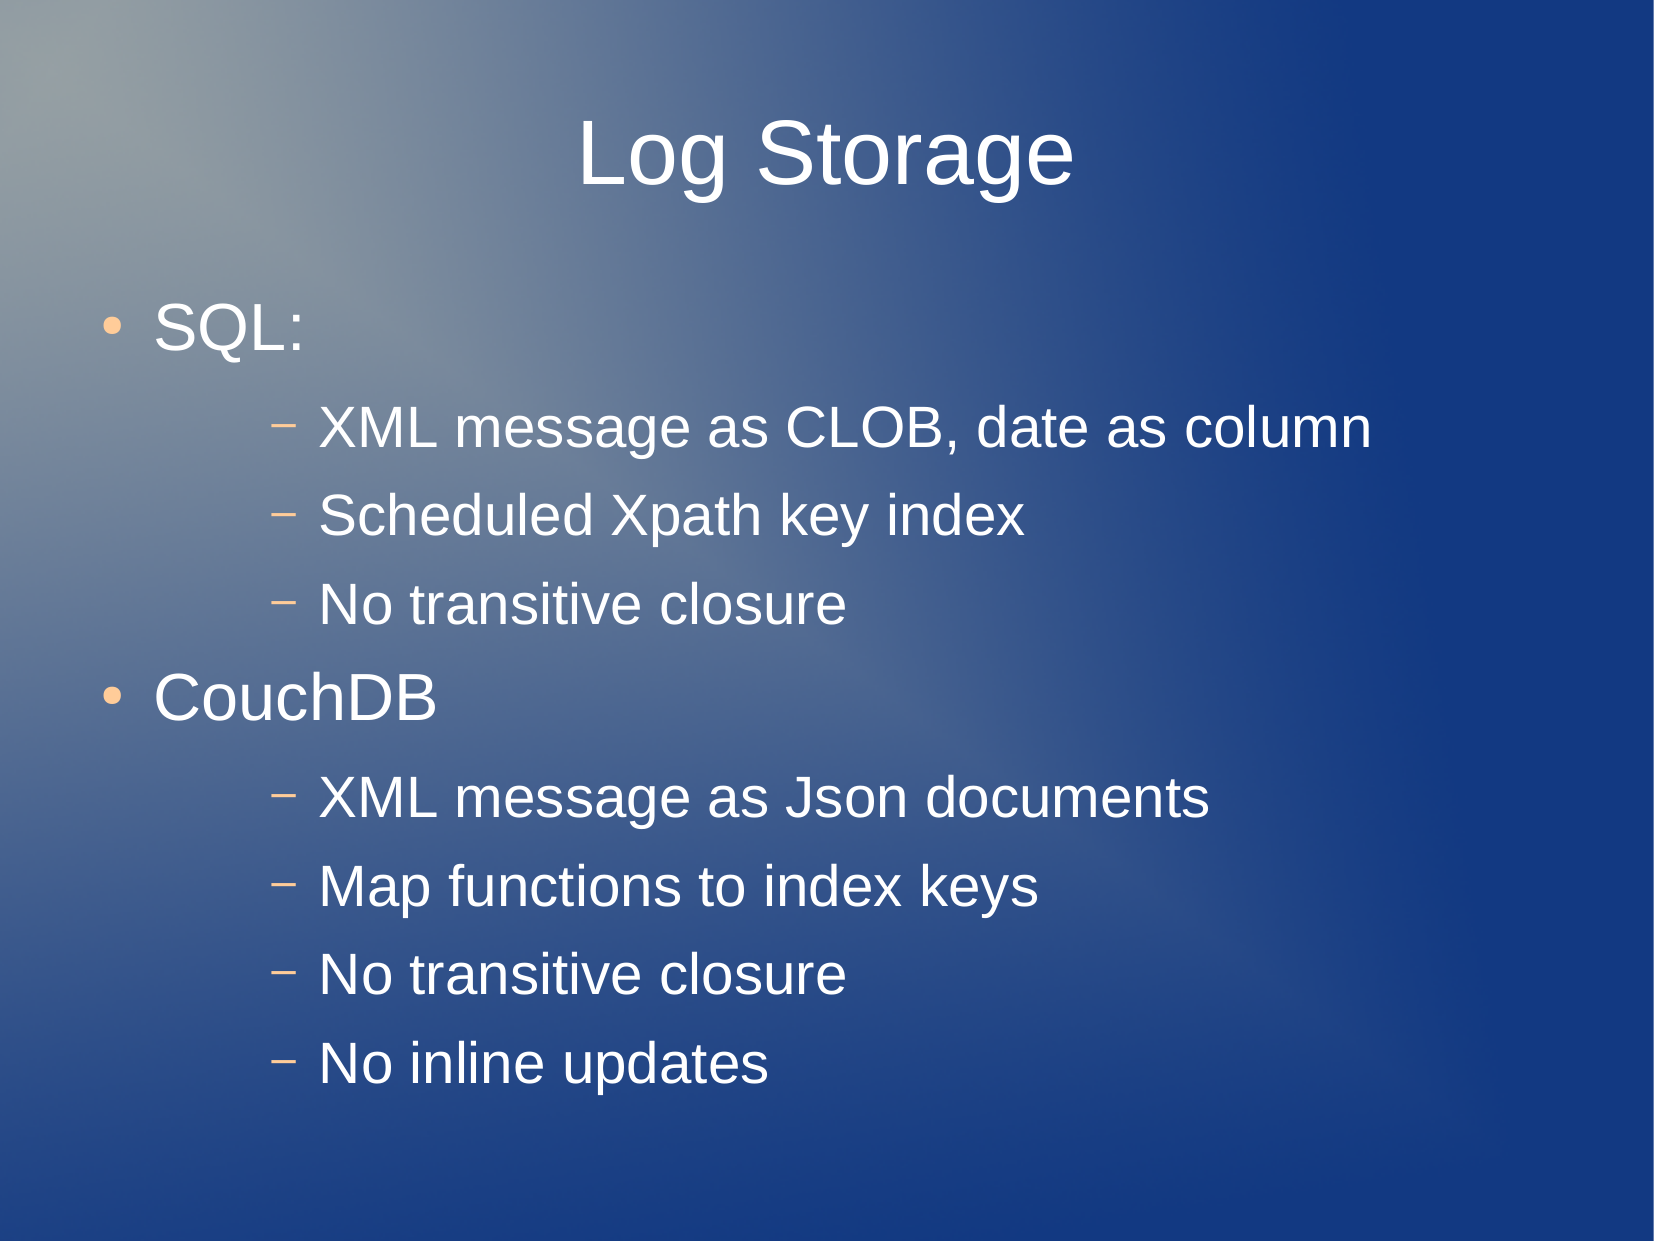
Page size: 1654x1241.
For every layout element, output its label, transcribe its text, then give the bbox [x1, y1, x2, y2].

picture [0, 0, 1654, 1241]
list SQL: XML message as CLOB, date as column Scheduled Xpath key index No transitive closure CouchDB XML message as Json documents Map functions to index keys No transitive closure No inline updates [82, 290, 1571, 1096]
title Log Storage [82, 56, 1571, 250]
